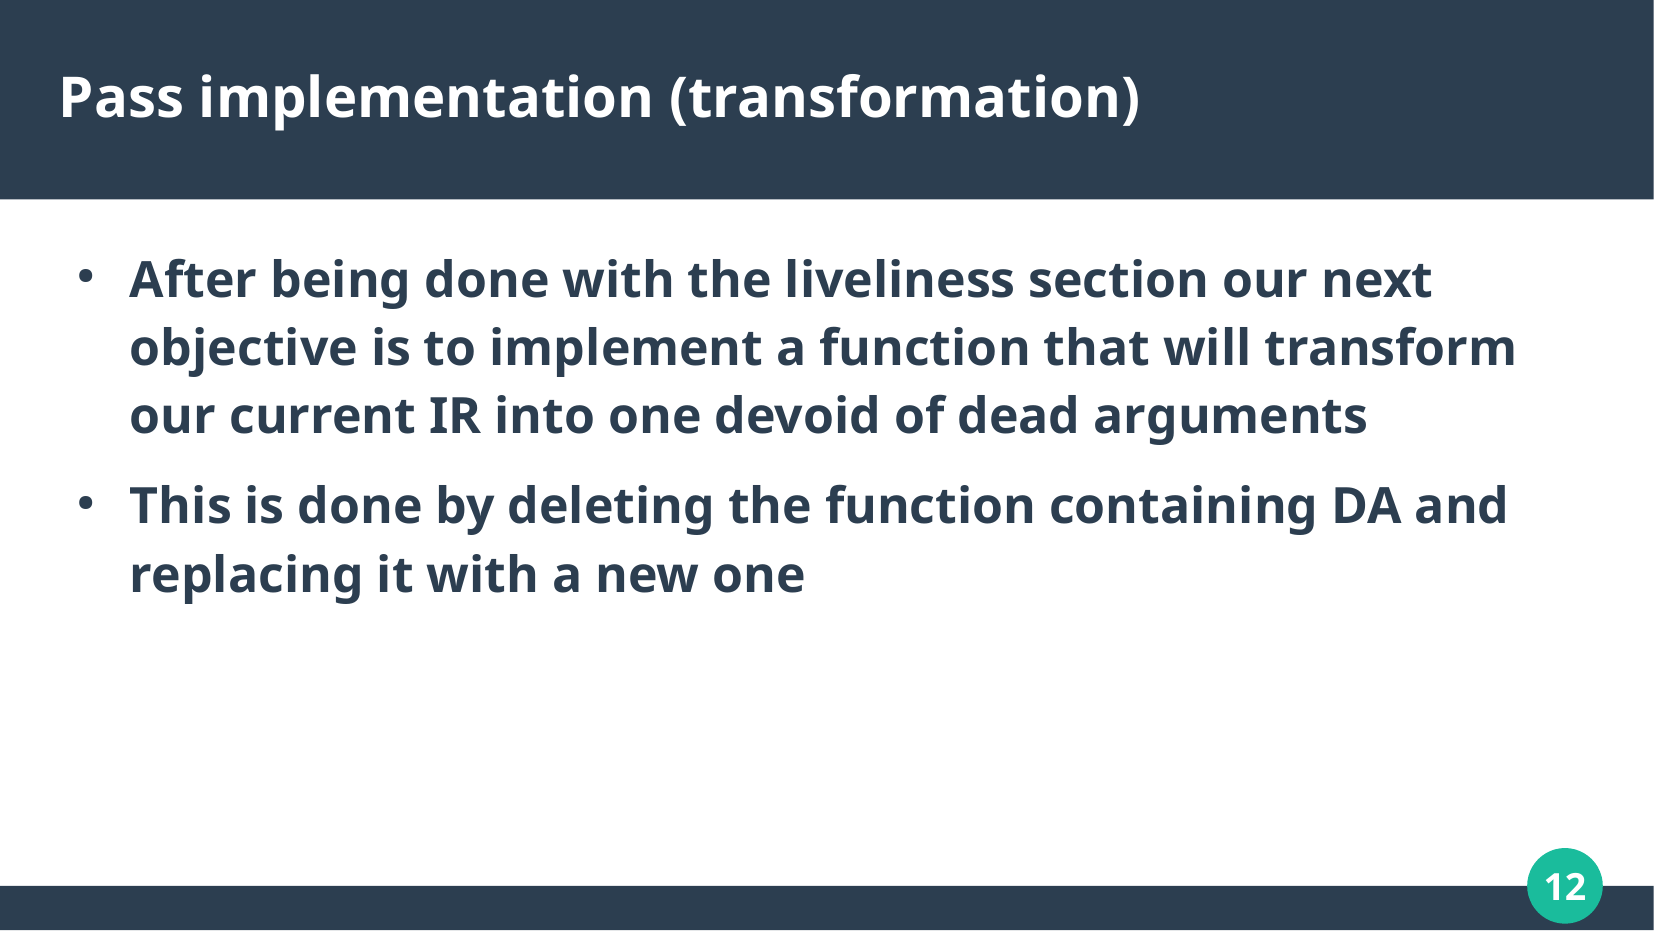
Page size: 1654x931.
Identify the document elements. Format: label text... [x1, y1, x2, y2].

title Pass implementation (transformation) [59, 37, 1595, 155]
list After being done with the liveliness section our next objective is to implement a function that will transform our current IR into one devoid of dead arguments This is done by deleting the function containing DA and replacing it with a new one [59, 243, 1595, 864]
